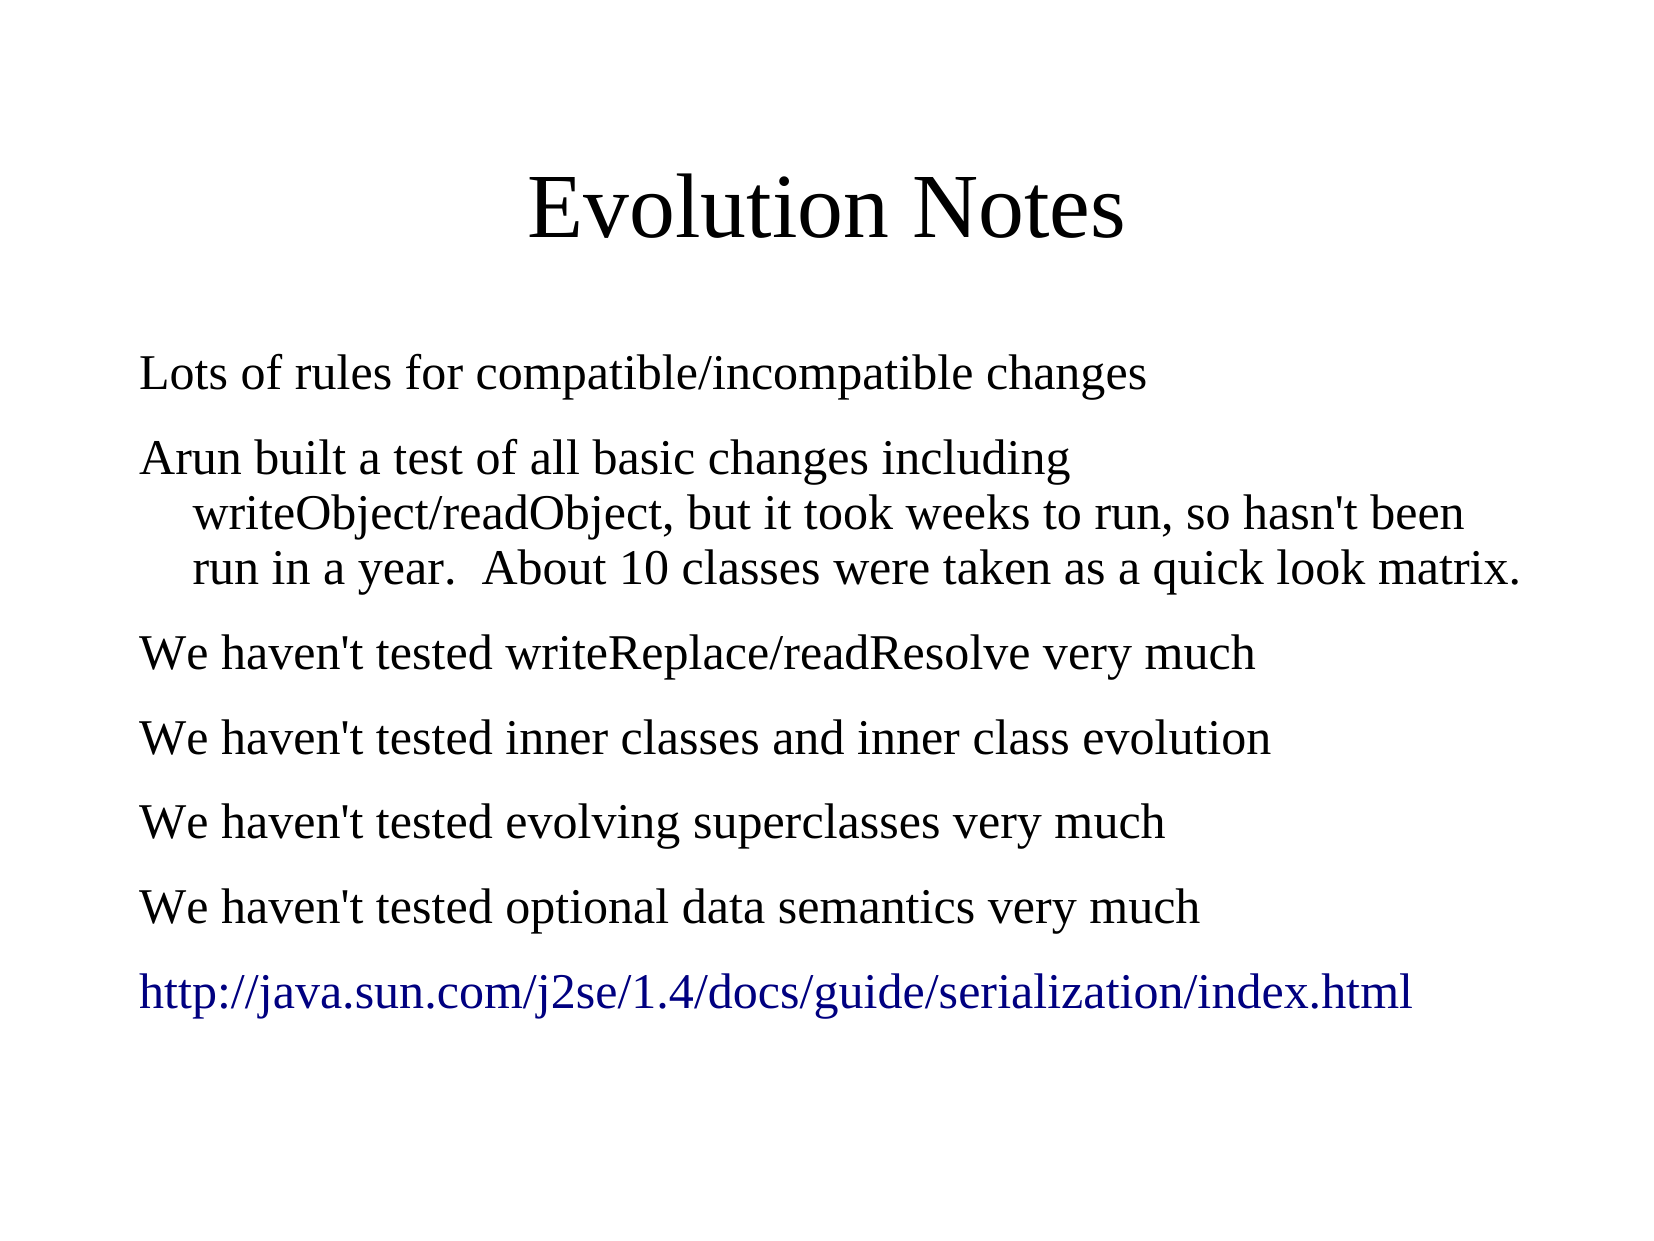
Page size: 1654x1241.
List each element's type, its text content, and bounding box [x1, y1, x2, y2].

list Lots of rules for compatible/incompatible changes Arun built a test of all basic changes including writeObject/readObject, but it took weeks to run, so hasn't been run in a year. About 10 classes were taken as a quick look matrix. We haven't tested writeReplace/readResolve very much We haven't tested inner classes and inner class evolution We haven't tested evolving superclasses very much We haven't tested optional data semantics very much http://java.sun.com/j2se/1.4/docs/guide/serialization/index.html [121, 344, 1534, 1127]
title Evolution Notes [121, 102, 1534, 311]
